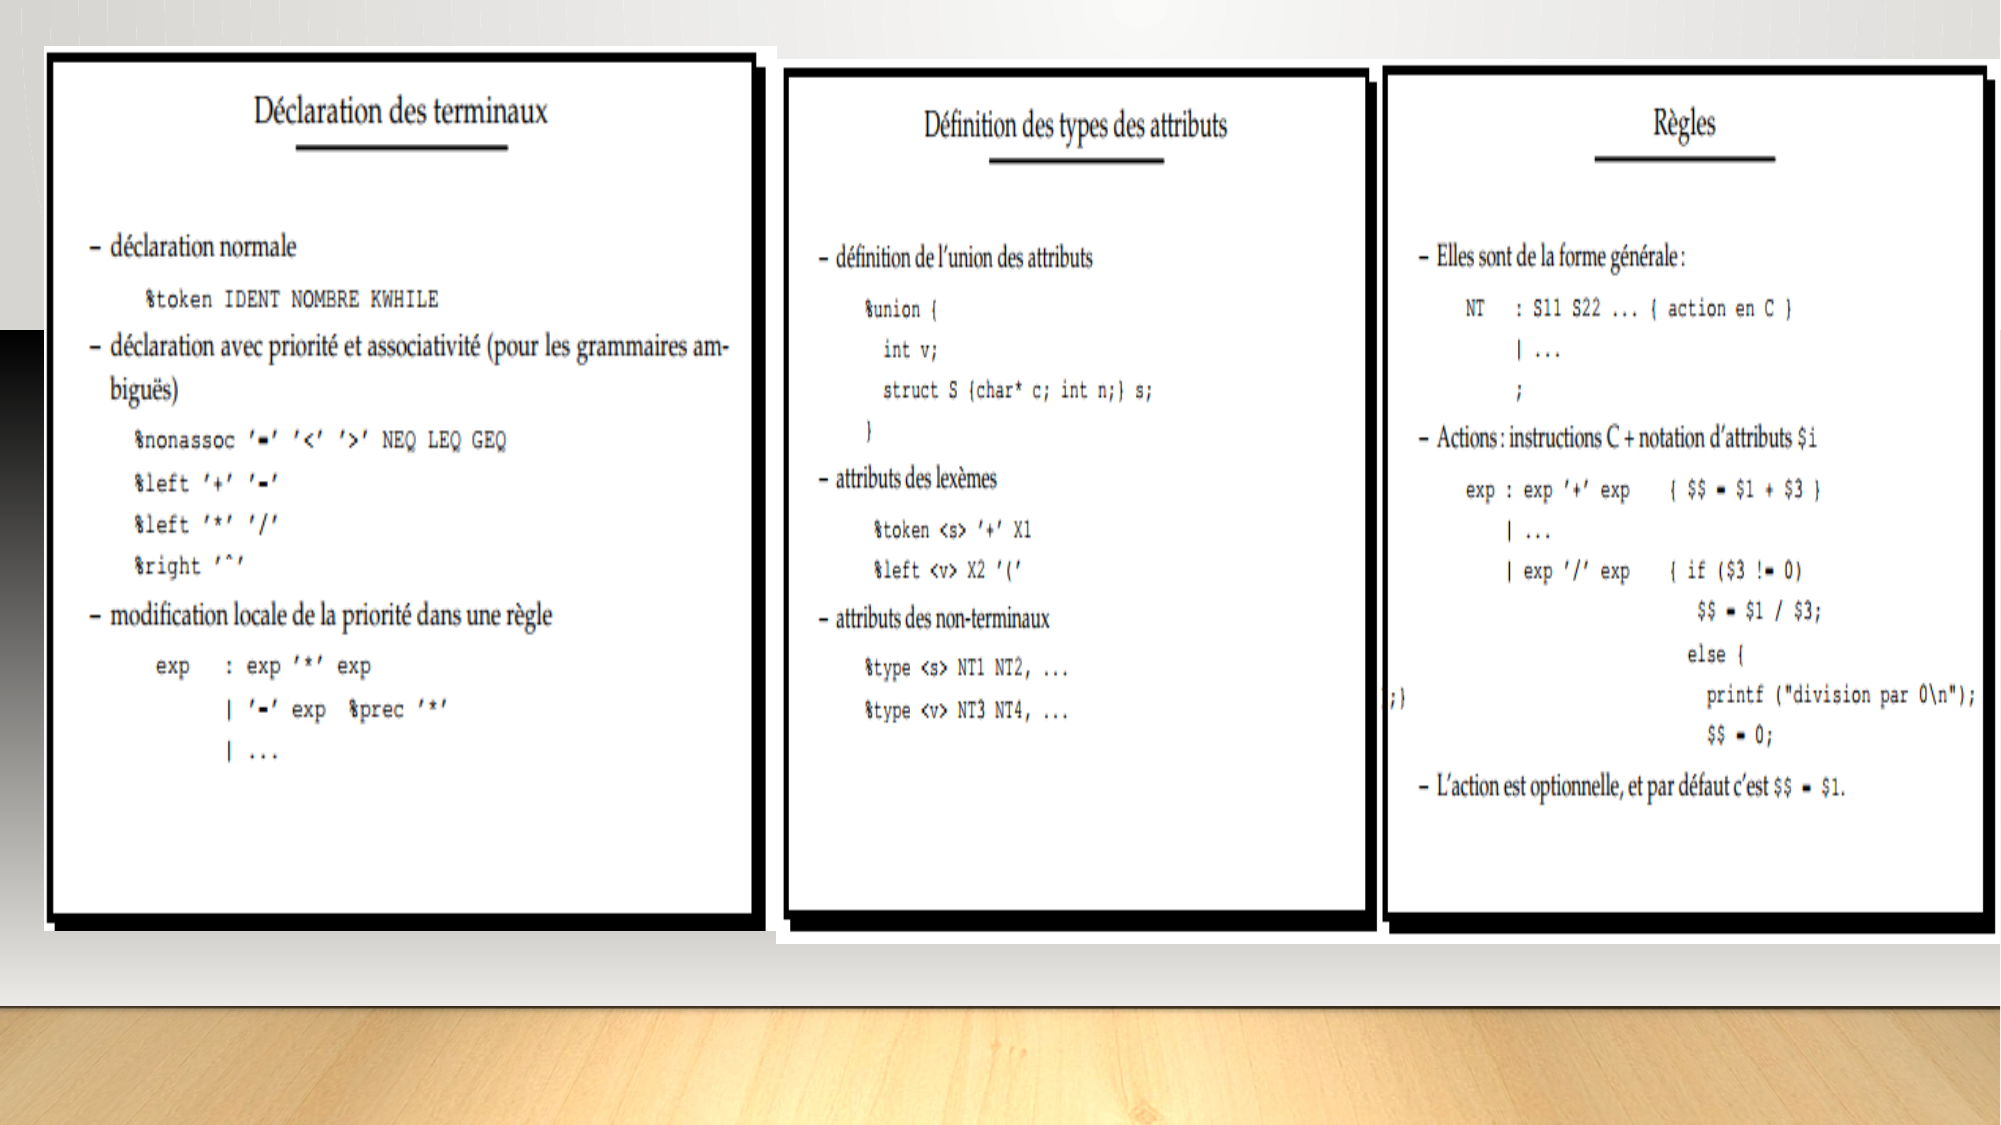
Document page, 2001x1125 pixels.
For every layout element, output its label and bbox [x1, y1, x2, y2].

picture [44, 46, 2000, 944]
